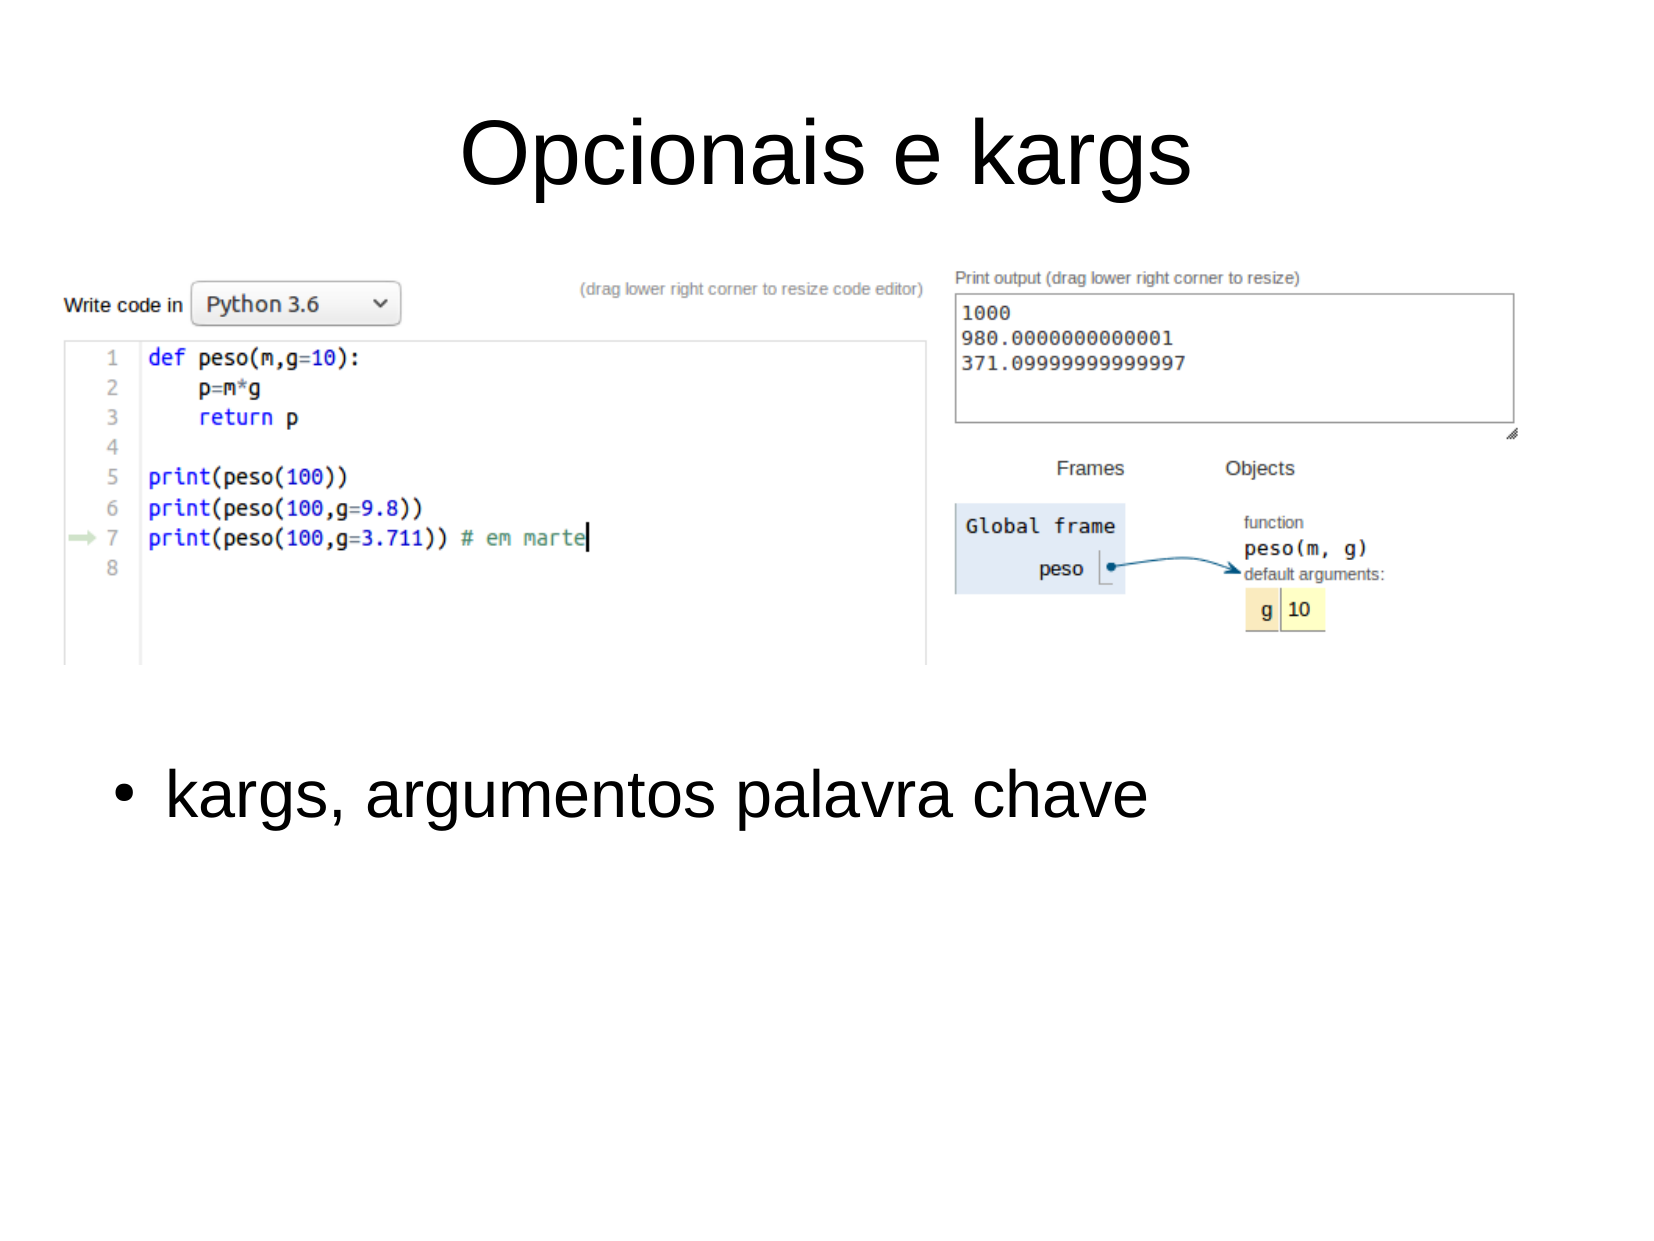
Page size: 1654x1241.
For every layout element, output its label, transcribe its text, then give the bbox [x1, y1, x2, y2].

title Opcionais e kargs [82, 49, 1571, 257]
list kargs, argumentos palavra chave [94, 757, 1583, 1241]
picture [47, 259, 1557, 665]
